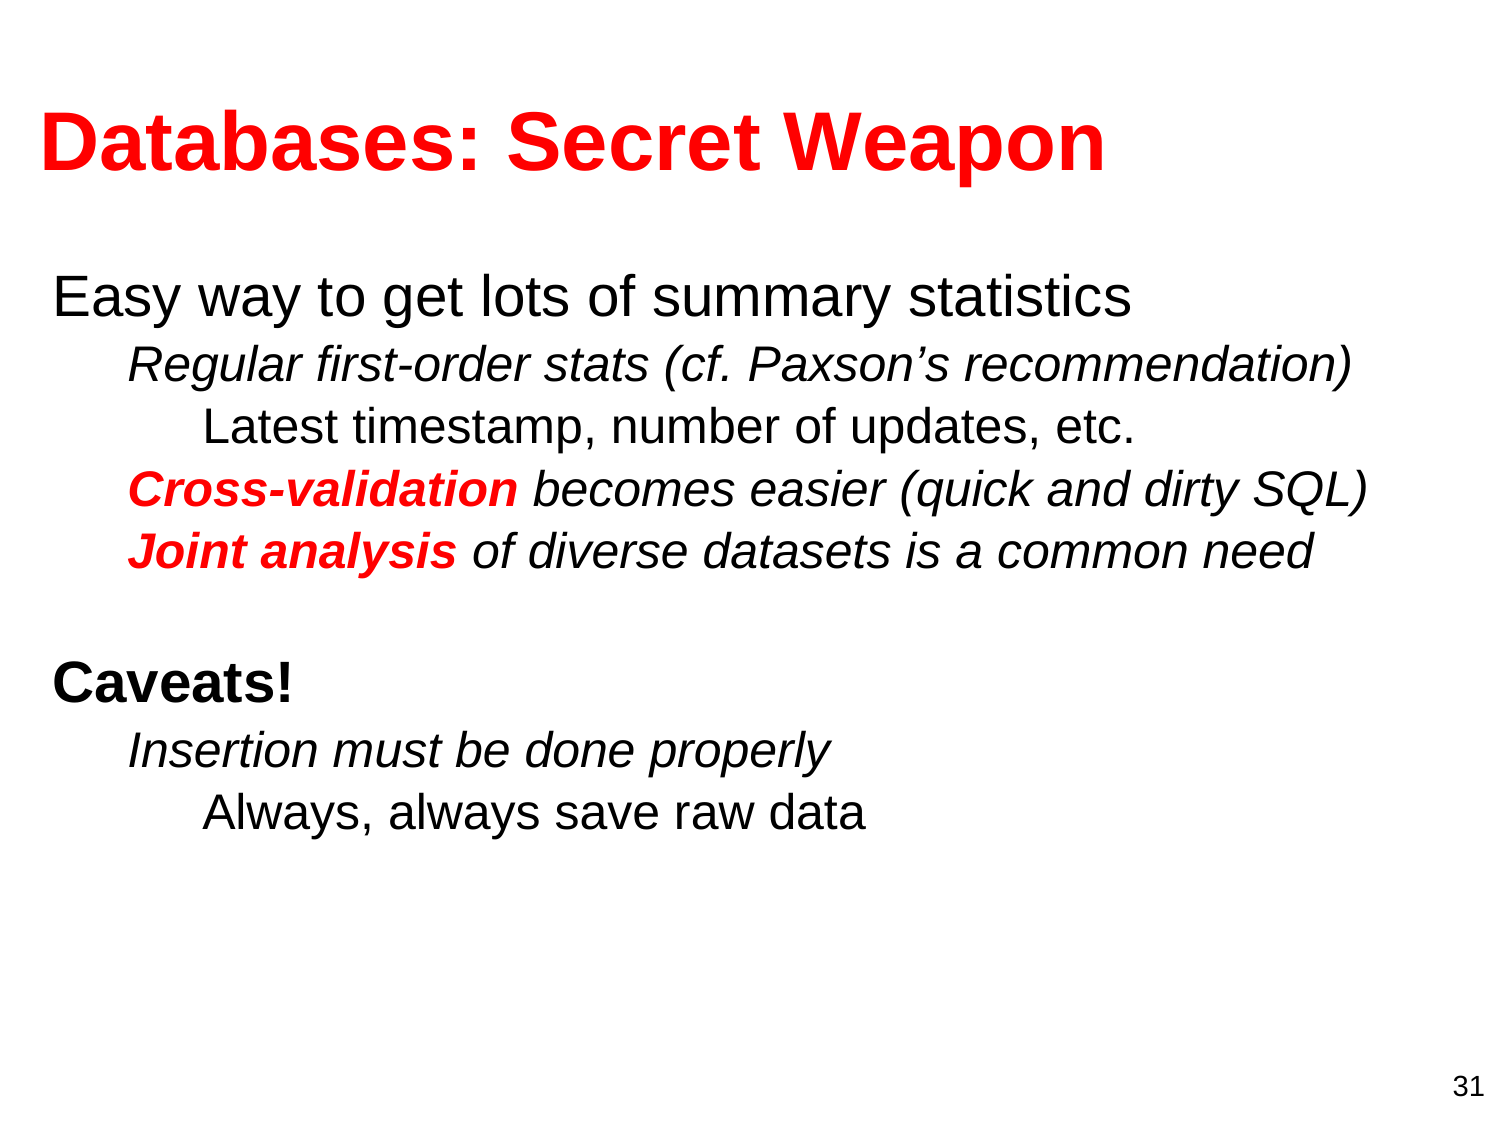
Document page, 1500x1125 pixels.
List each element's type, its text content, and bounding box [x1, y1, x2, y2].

list Easy way to get lots of summary statistics Regular first-order stats (cf. Paxson’s recommendation) Latest timestamp, number of updates, etc. Cross-validation becomes easier (quick and dirty SQL) Joint analysis of diverse datasets is a common need Caveats! Insertion must be done properly Always, always save raw data [37, 262, 1463, 1006]
title Databases: Secret Weapon [24, 47, 1463, 236]
